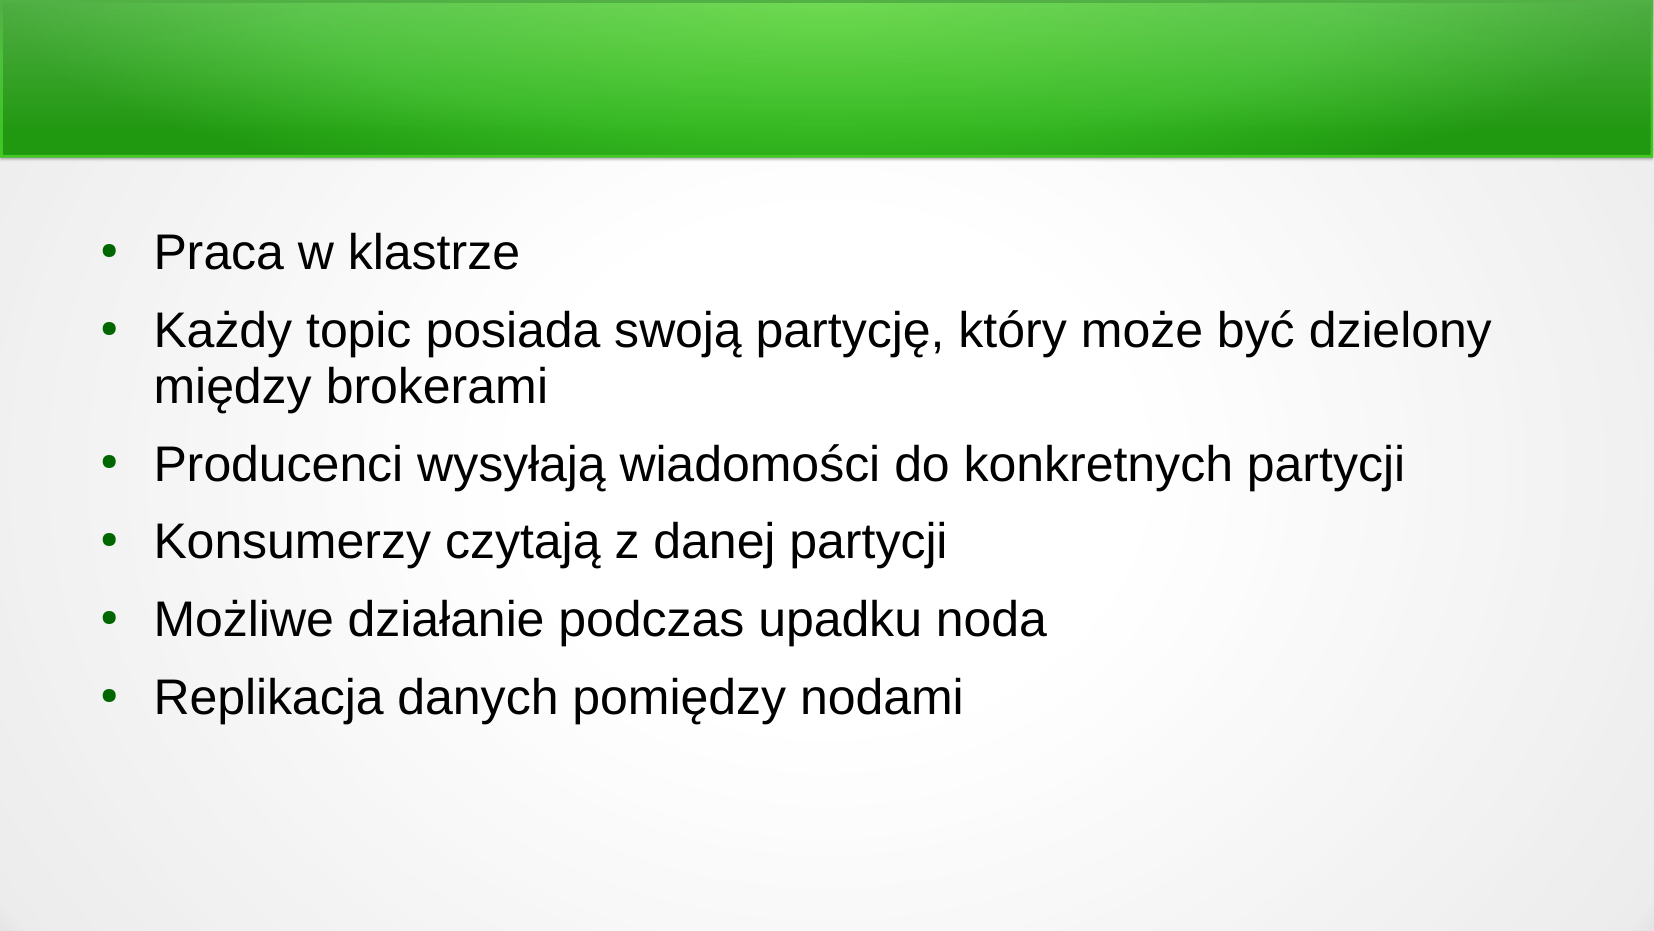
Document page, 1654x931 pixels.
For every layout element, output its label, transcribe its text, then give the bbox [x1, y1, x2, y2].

list Praca w klastrze Każdy topic posiada swoją partycję, który może być dzielony między brokerami Producenci wysyłają wiadomości do konkretnych partycji Konsumerzy czytają z danej partycji Możliwe działanie podczas upadku noda Replikacja danych pomiędzy nodami [82, 224, 1571, 764]
